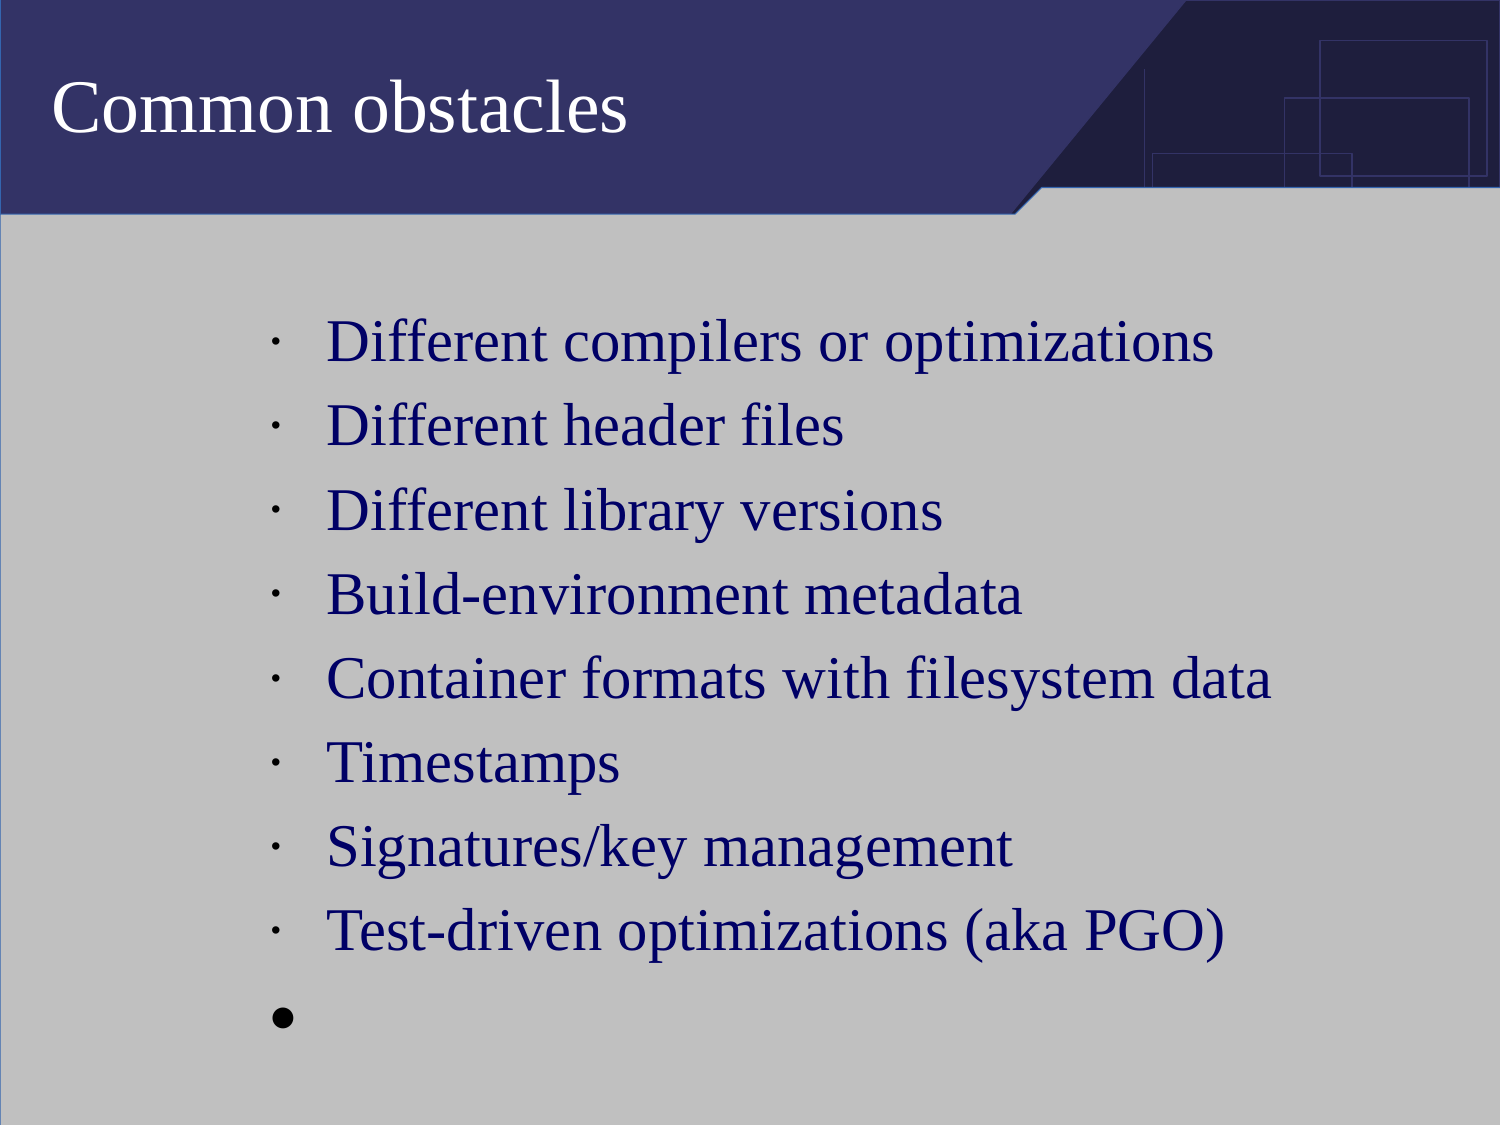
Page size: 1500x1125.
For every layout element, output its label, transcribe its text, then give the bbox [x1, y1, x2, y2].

text_box Common obstacles [0, 57, 1275, 157]
text_box Different compilers or optimizations Different header files Different library versions Build-environment metadata Container formats with filesystem data Timestamps Signatures/key management Test-driven optimizations (aka PGO) [256, 299, 1289, 1056]
